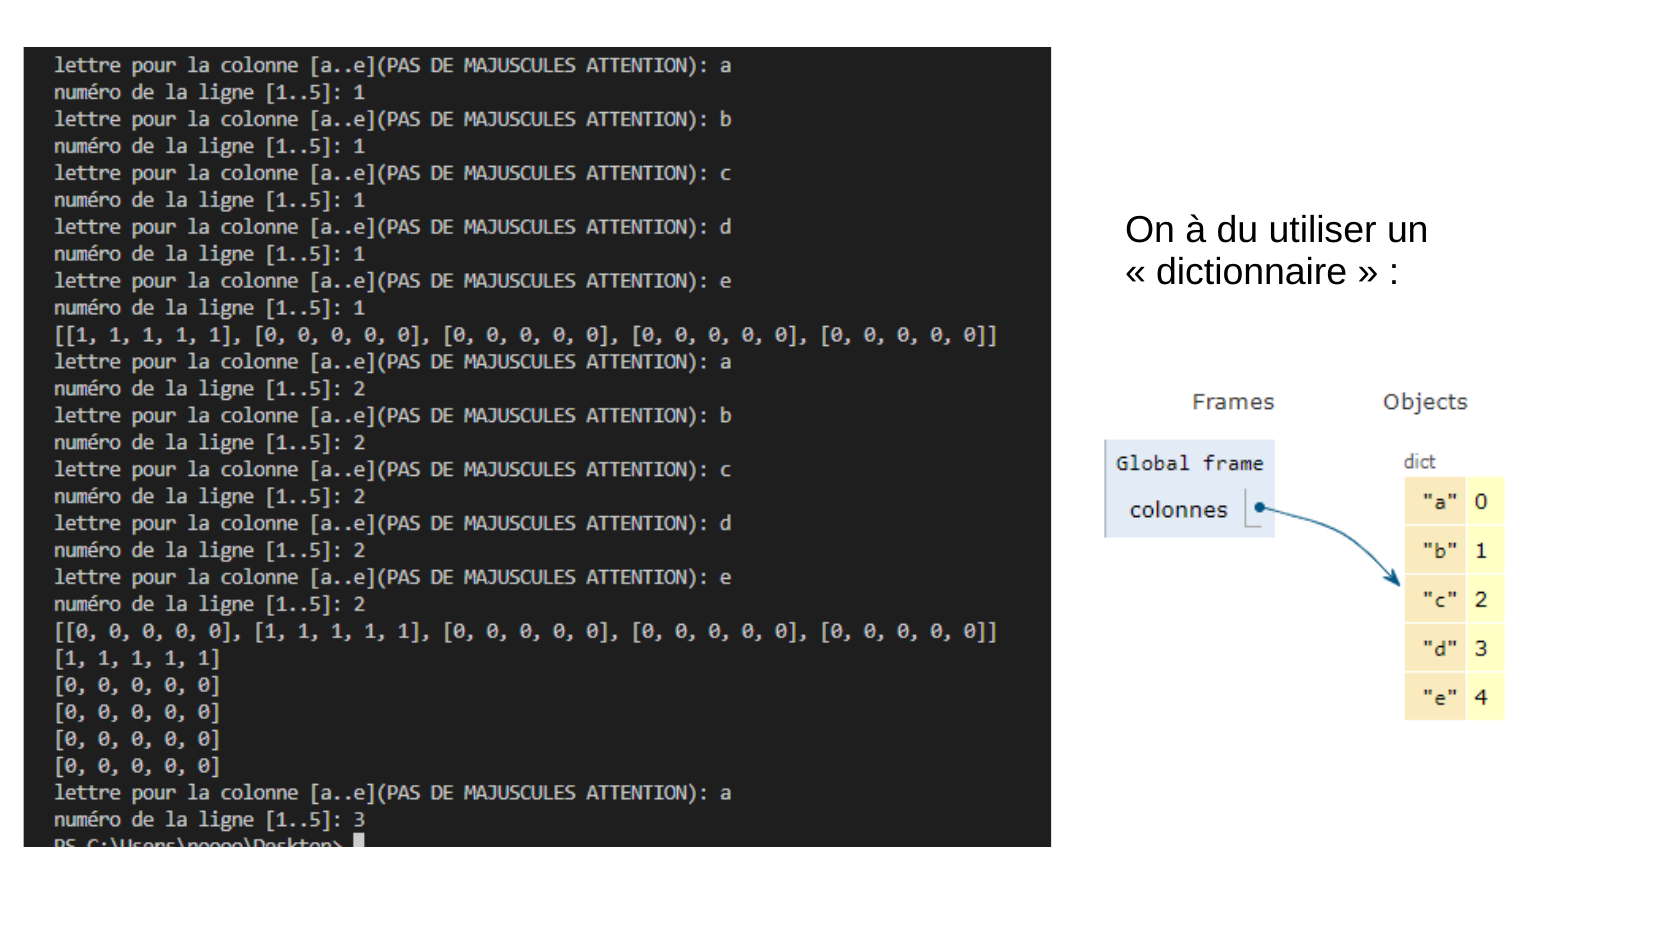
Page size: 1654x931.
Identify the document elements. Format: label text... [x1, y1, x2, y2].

text_box On à du utiliser un « dictionnaire » : [1110, 200, 1595, 300]
picture [1086, 342, 1581, 767]
picture [23, 47, 1052, 847]
